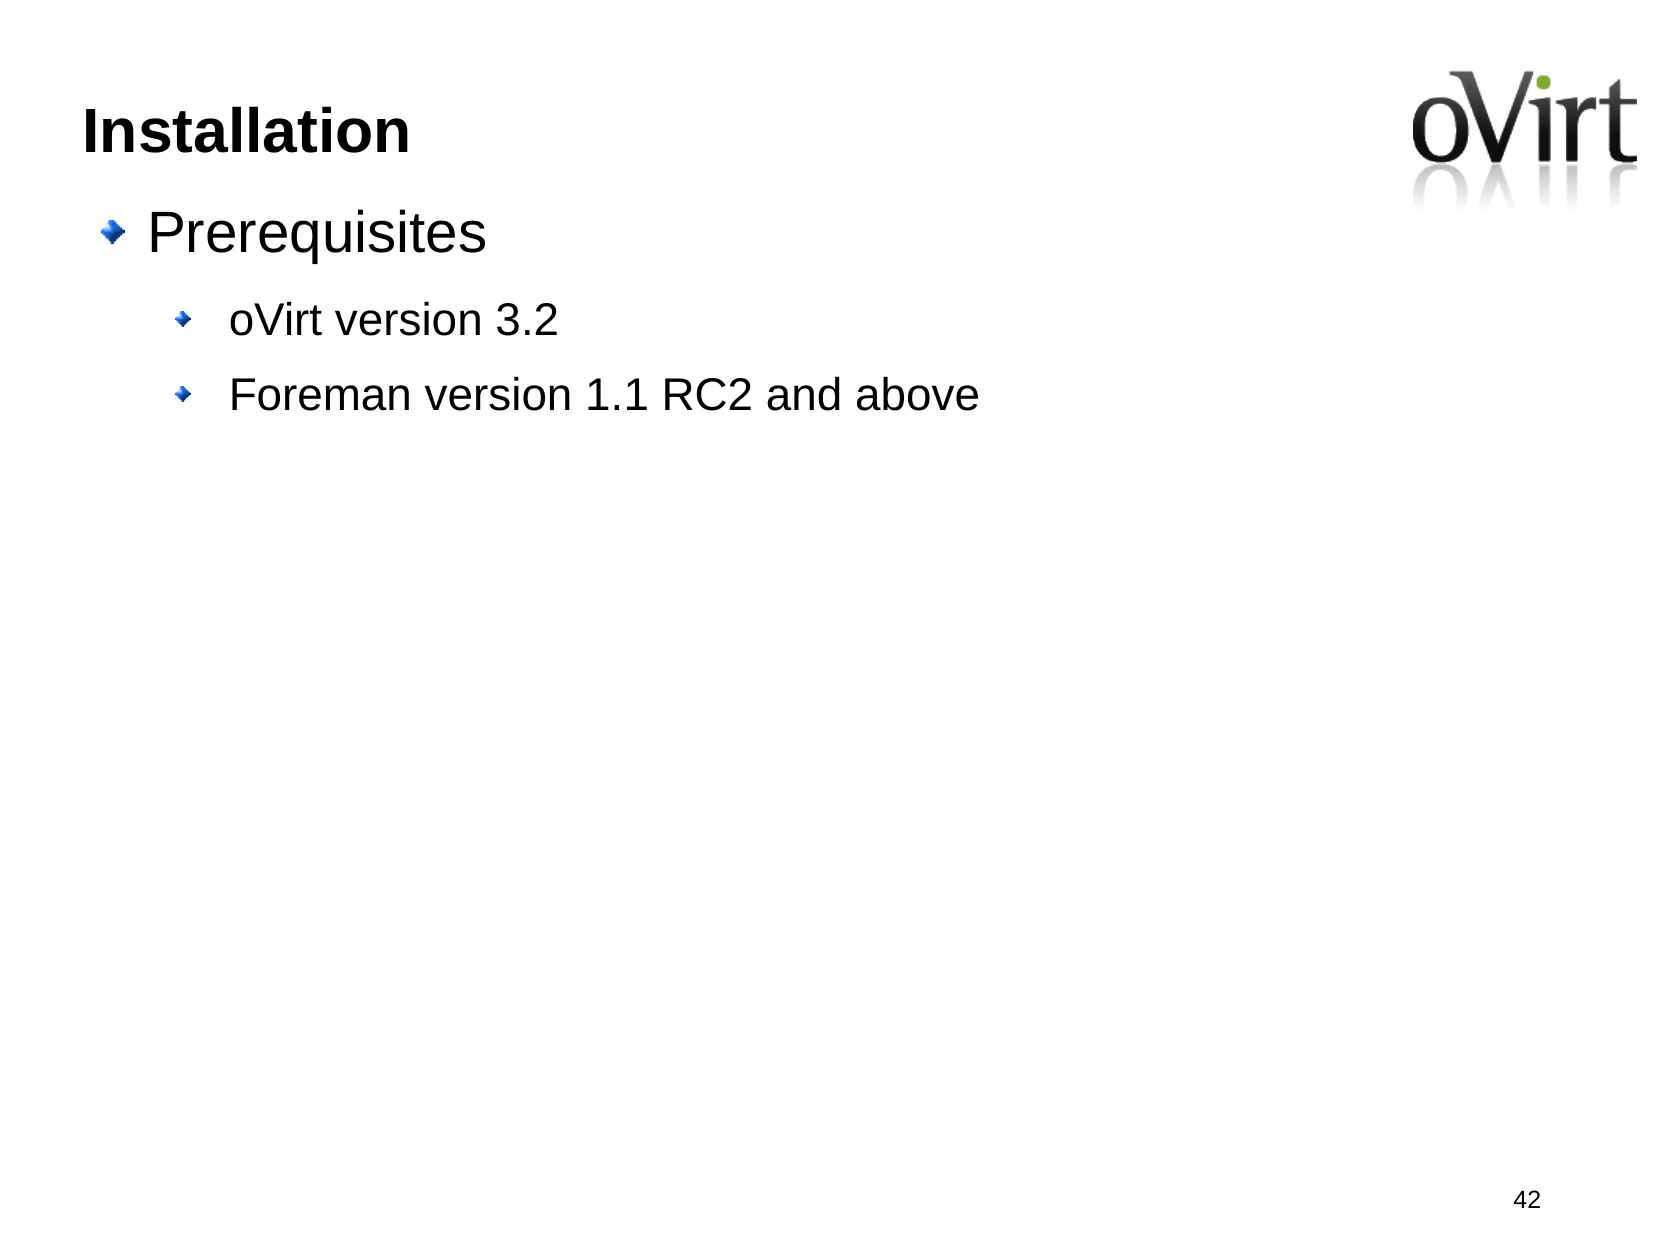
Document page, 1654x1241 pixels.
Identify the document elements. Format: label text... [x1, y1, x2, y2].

title Installation [82, 37, 1303, 226]
list Prerequisites oVirt version 3.2 Foreman version 1.1 RC2 and above [86, 199, 1576, 993]
picture [1413, 63, 1637, 212]
